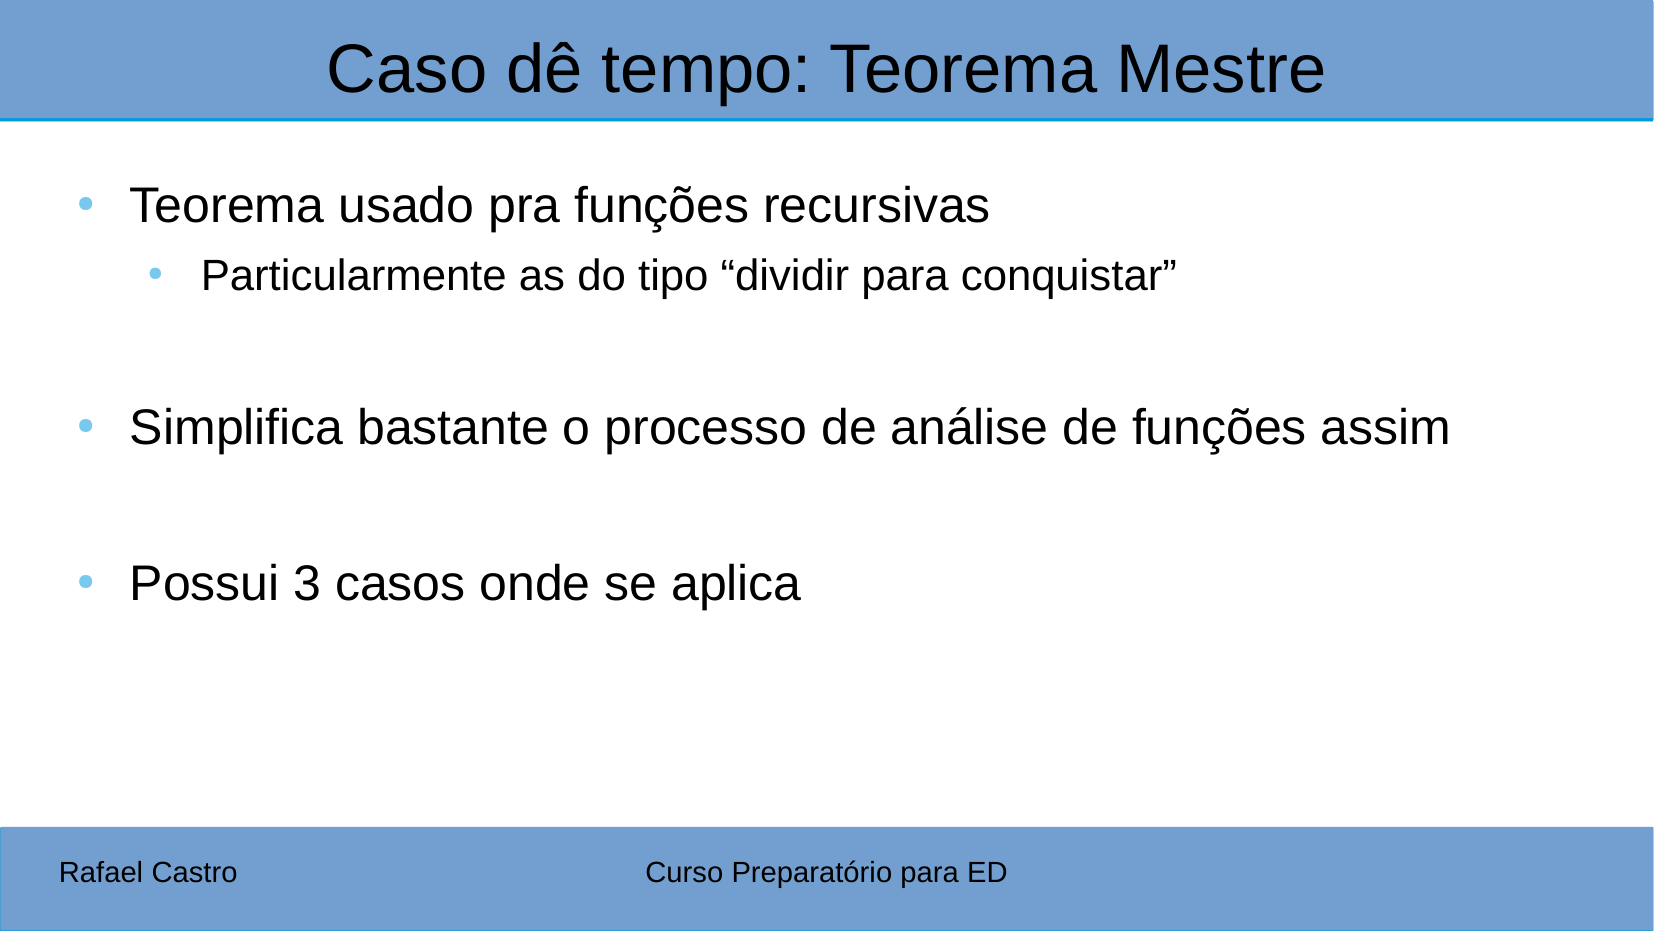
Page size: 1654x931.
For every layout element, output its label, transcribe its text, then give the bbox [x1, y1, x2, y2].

title Caso dê tempo: Teorema Mestre [59, 29, 1595, 108]
list Teorema usado pra funções recursivas Particularmente as do tipo “dividir para conquistar” Simplifica bastante o processo de análise de funções assim Possui 3 casos onde se aplica [59, 177, 1595, 768]
